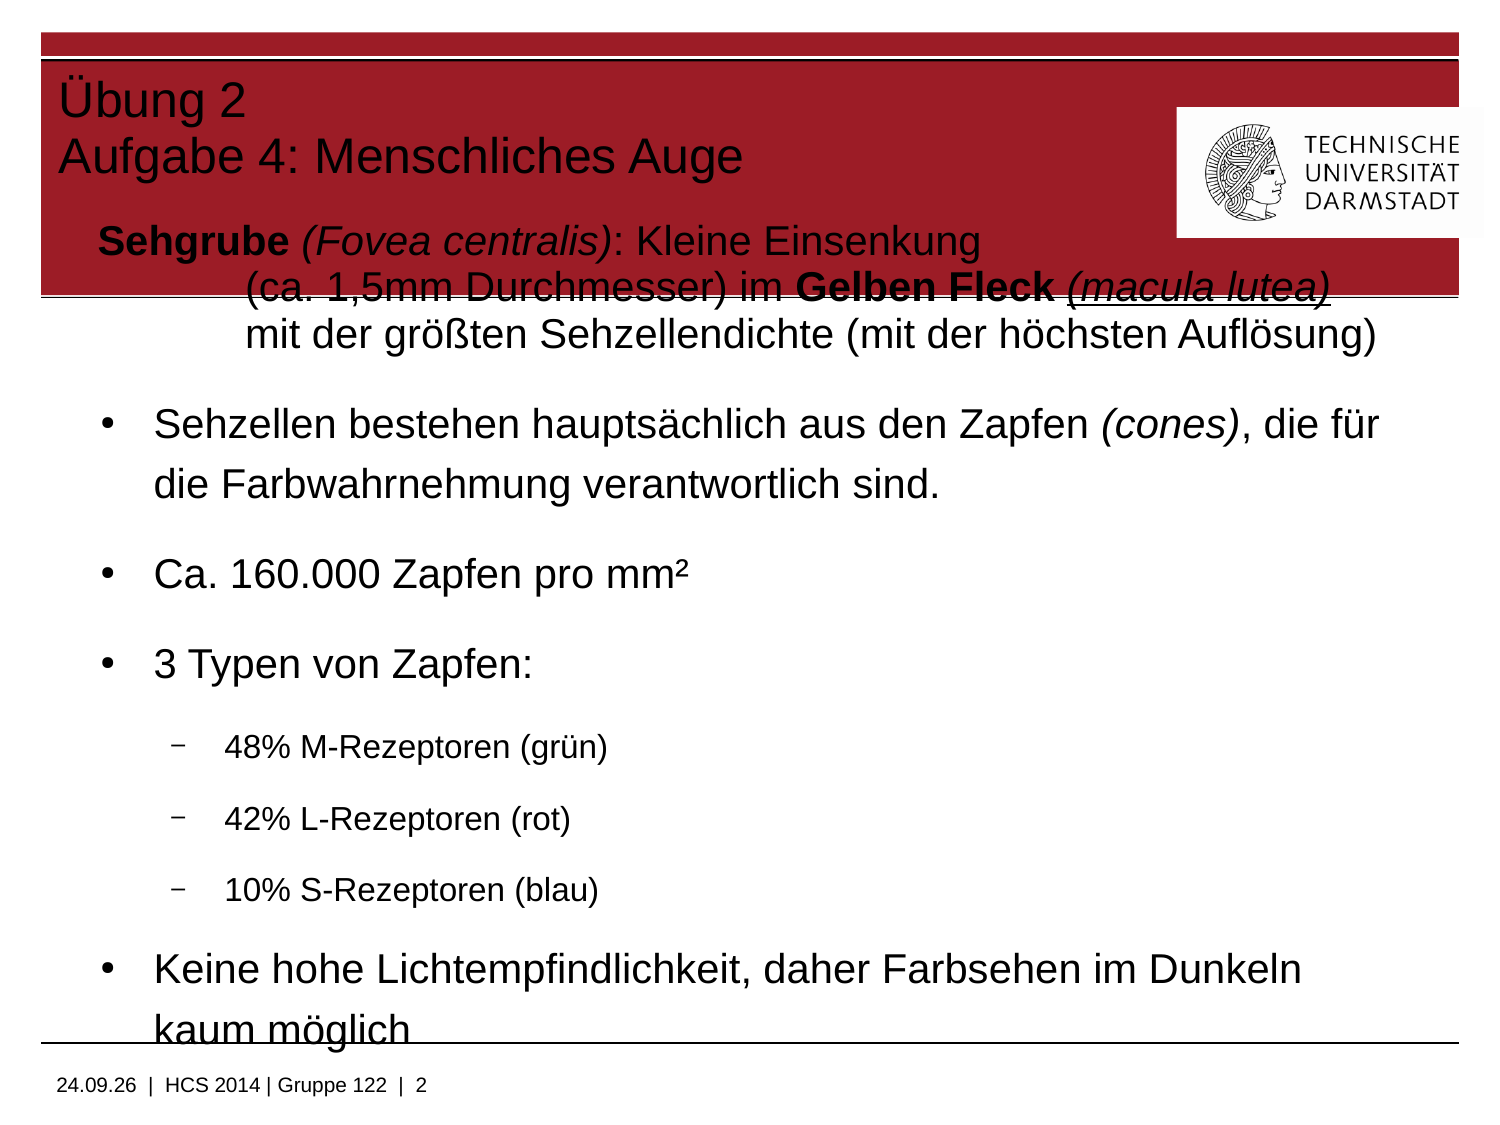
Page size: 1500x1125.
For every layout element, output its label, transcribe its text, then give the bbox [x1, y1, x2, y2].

text_box Sehgrube (Fovea centralis): Kleine Einsenkung (ca. 1,5mm Durchmesser) im Gelben Fleck (macula lutea) mit der größten Sehzellendichte (mit der höchsten Auflösung) [47, 210, 1406, 368]
title Übung 2 Aufgabe 4: Menschliches Auge [58, 59, 1149, 197]
list Sehzellen bestehen hauptsächlich aus den Zapfen (cones), die für die Farbwahrnehmung verantwortlich sind. Ca. 160.000 Zapfen pro mm² 3 Typen von Zapfen: 48% M-Rezeptoren (grün) 42% L-Rezeptoren (rot) 10% S-Rezeptoren (blau) Keine hohe Lichtempfindlichkeit, daher Farbsehen im Dunkeln kaum möglich [82, 386, 1403, 1040]
picture [1176, 107, 1484, 238]
